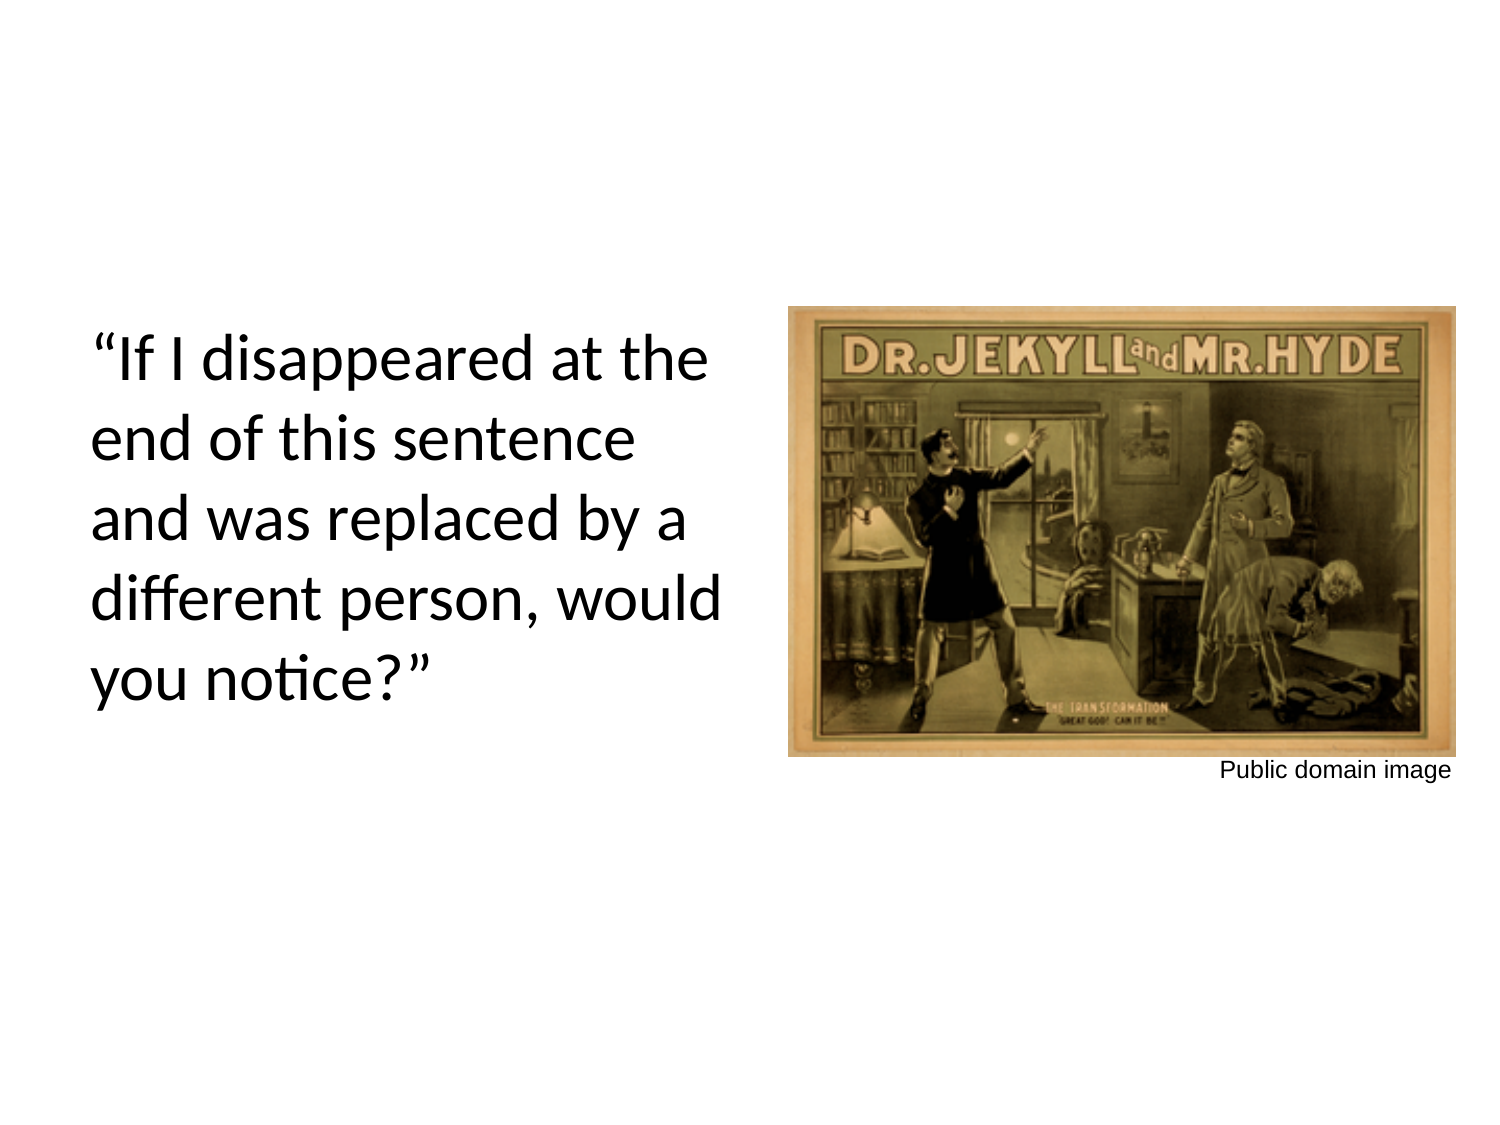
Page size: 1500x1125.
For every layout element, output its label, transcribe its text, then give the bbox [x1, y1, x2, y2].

picture [788, 306, 1456, 757]
list “If I disappeared at the end of this sentence and was replaced by a different person, would you notice?” [75, 306, 753, 757]
text_box Public domain image [1204, 748, 1477, 792]
